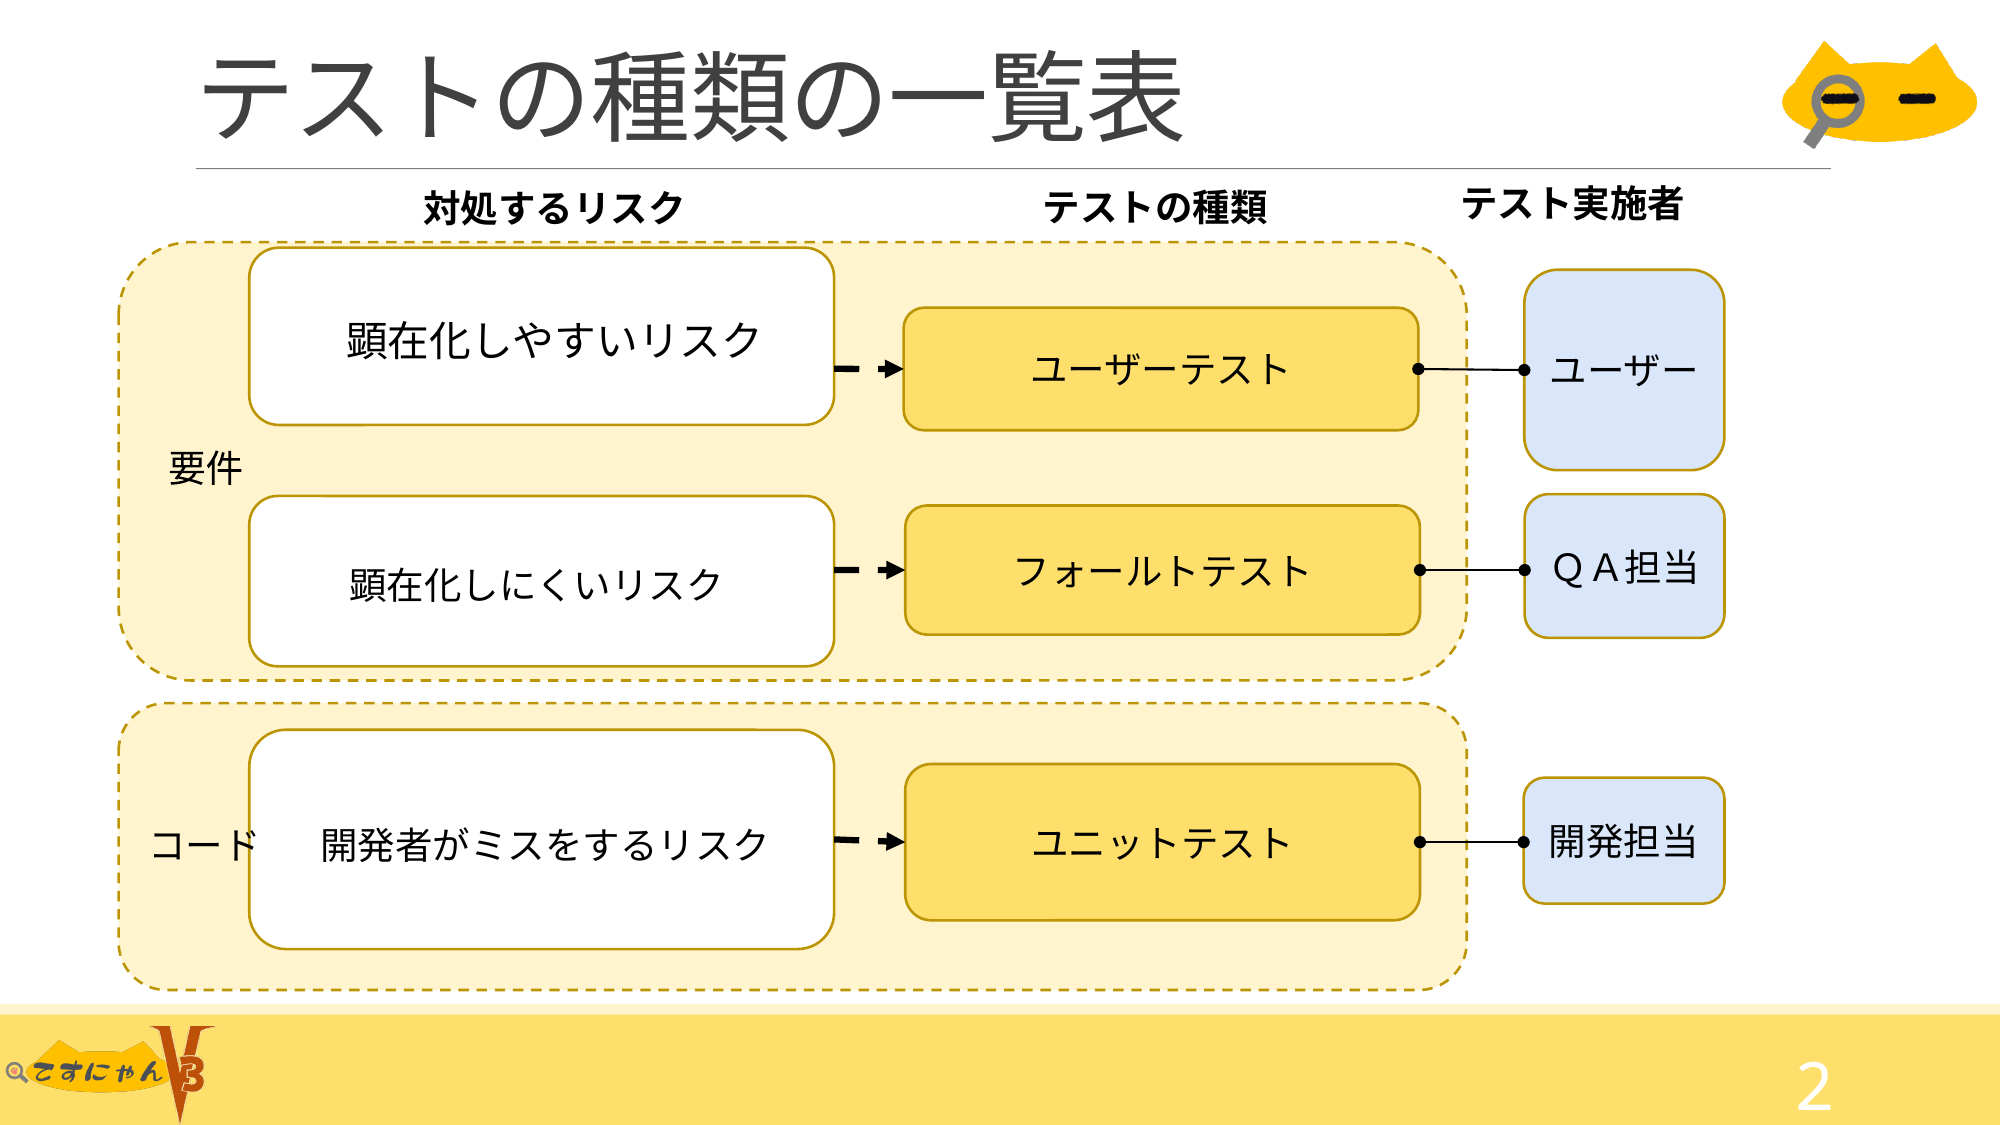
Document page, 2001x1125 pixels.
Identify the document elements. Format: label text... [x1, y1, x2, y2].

text_box テストの種類 [1028, 176, 1283, 237]
text_box ユーザー [1524, 269, 1725, 471]
text_box 顕在化しやすいリスク [331, 307, 779, 373]
text_box コード [133, 814, 255, 950]
text_box ＱＡ担当 [1524, 494, 1725, 638]
text_box 要件 [232, 461, 237, 469]
picture [2, 1026, 217, 1125]
text_box [118, 703, 1467, 991]
text_box 顕在化しにくいリスク [334, 554, 739, 615]
text_box 開発者がミスをするリスク [305, 814, 786, 875]
text_box 開発担当 [1523, 777, 1725, 904]
text_box フォールトテスト [905, 505, 1420, 635]
text_box ユーザーテスト [903, 307, 1419, 431]
text_box 要件 [152, 436, 238, 667]
text_box 対処するリスク [408, 177, 701, 237]
text_box [118, 242, 1467, 681]
picture [1830, 40, 1977, 149]
title テストの種類の一覧表 [180, 22, 1830, 163]
text_box テスト実施者 [1445, 172, 1701, 233]
slide_number <番号> [1552, 1059, 1851, 1120]
text_box ユニットテスト [905, 763, 1420, 921]
